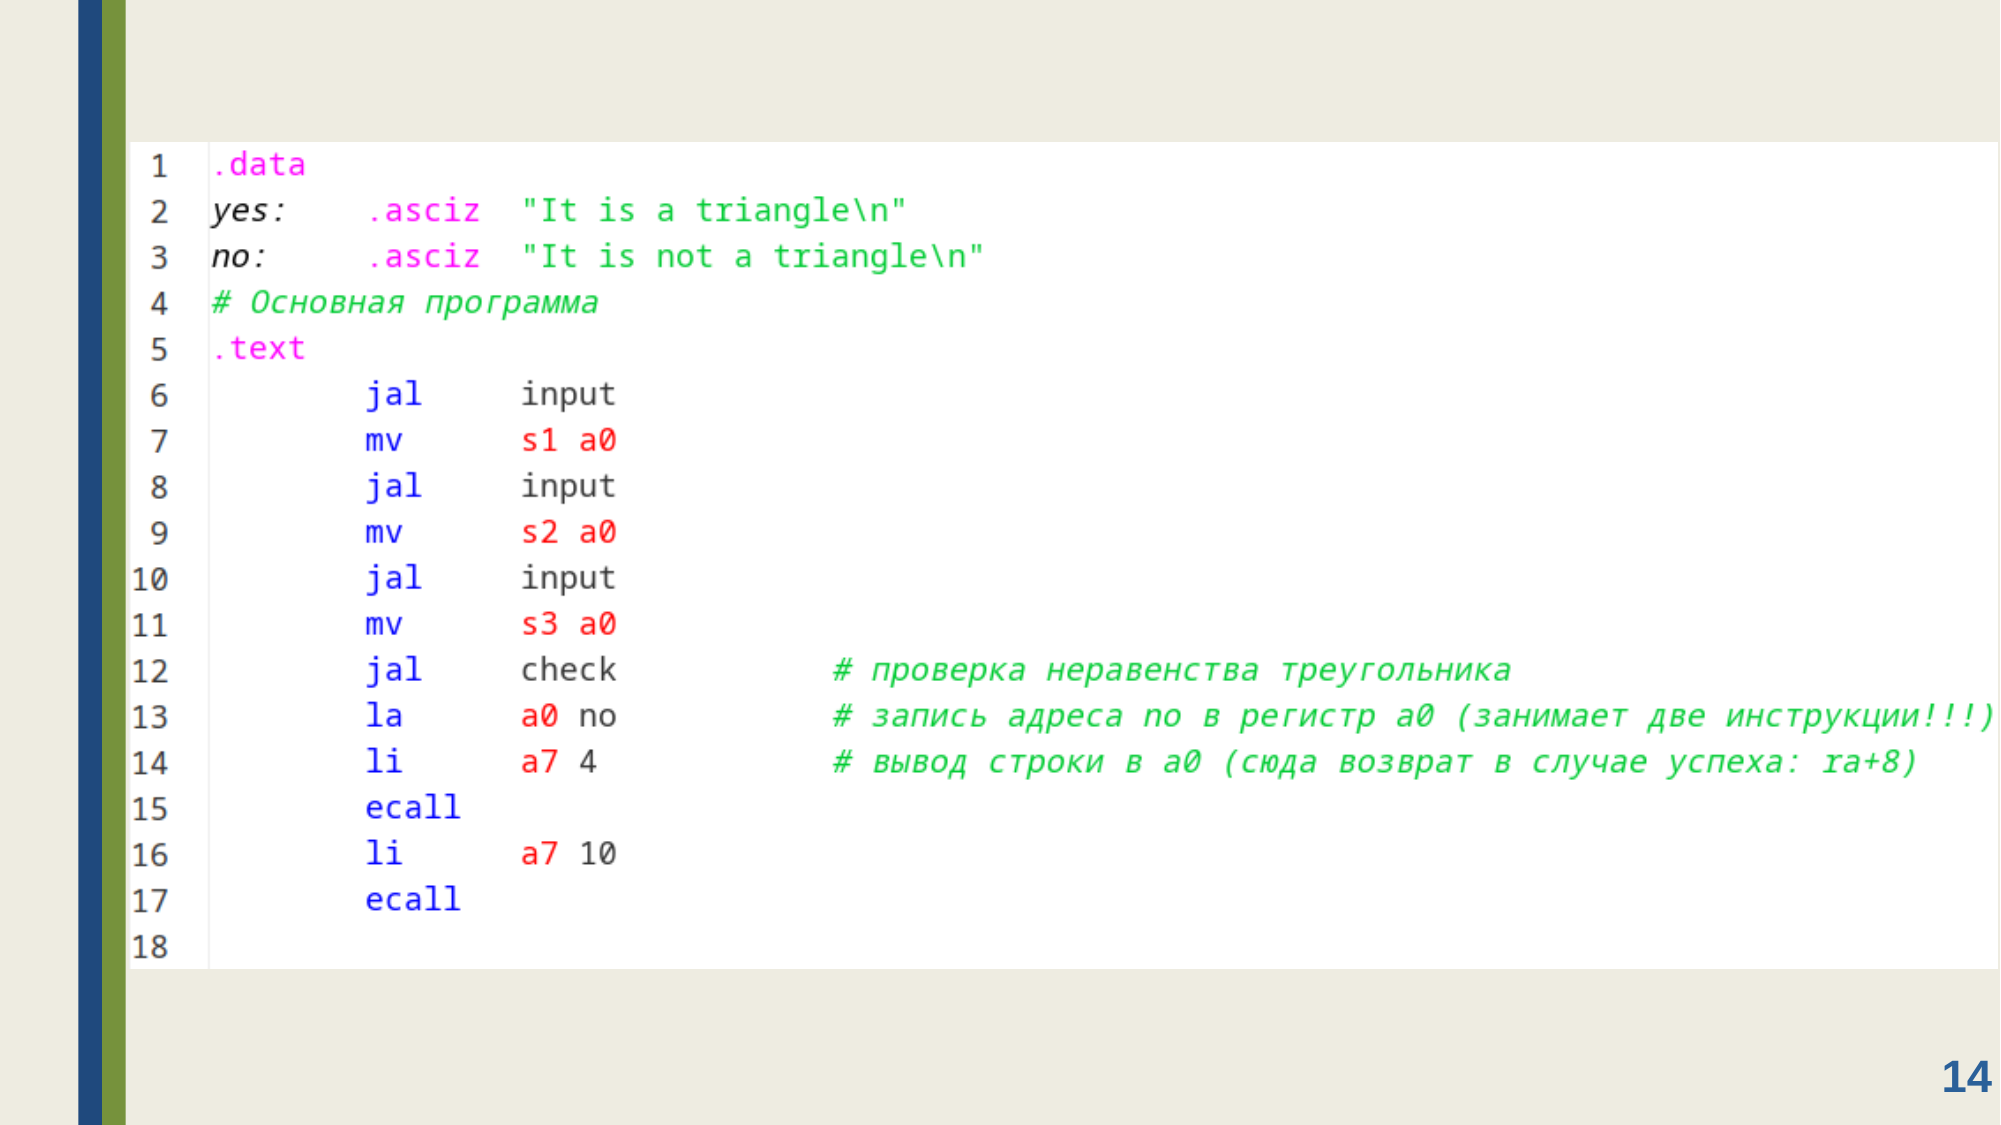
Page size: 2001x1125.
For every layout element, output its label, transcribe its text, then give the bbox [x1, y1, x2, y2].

picture [129, 142, 1998, 969]
text_box <номер> [1766, 1043, 1998, 1125]
